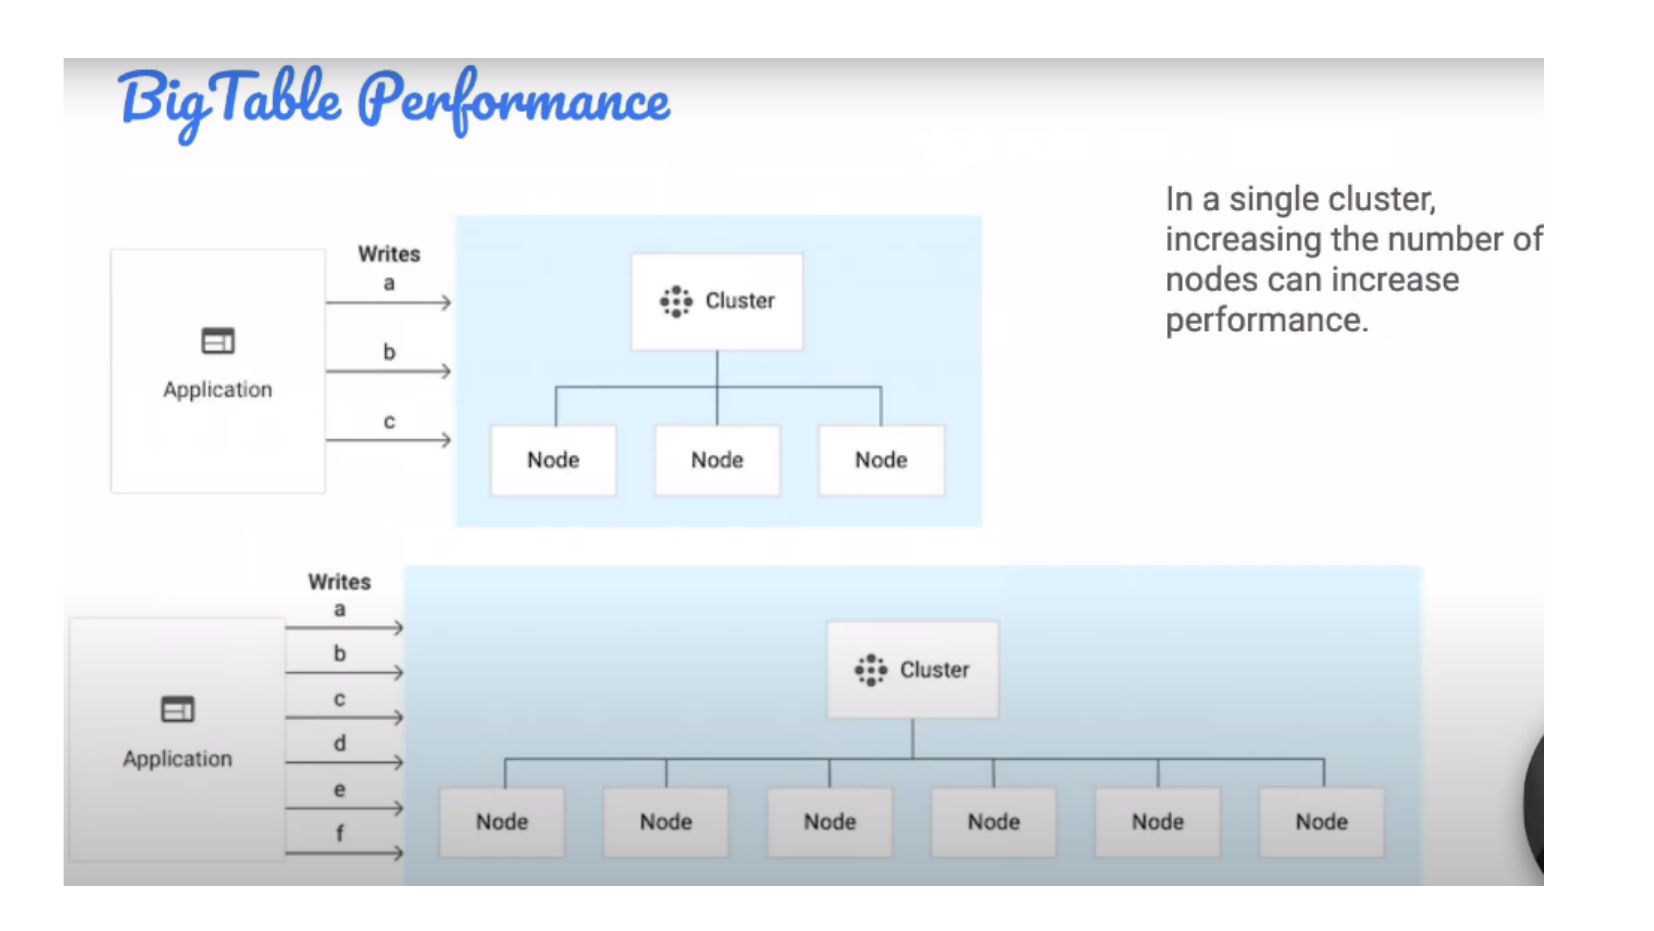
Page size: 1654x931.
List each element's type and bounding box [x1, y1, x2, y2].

picture [55, 58, 1544, 886]
